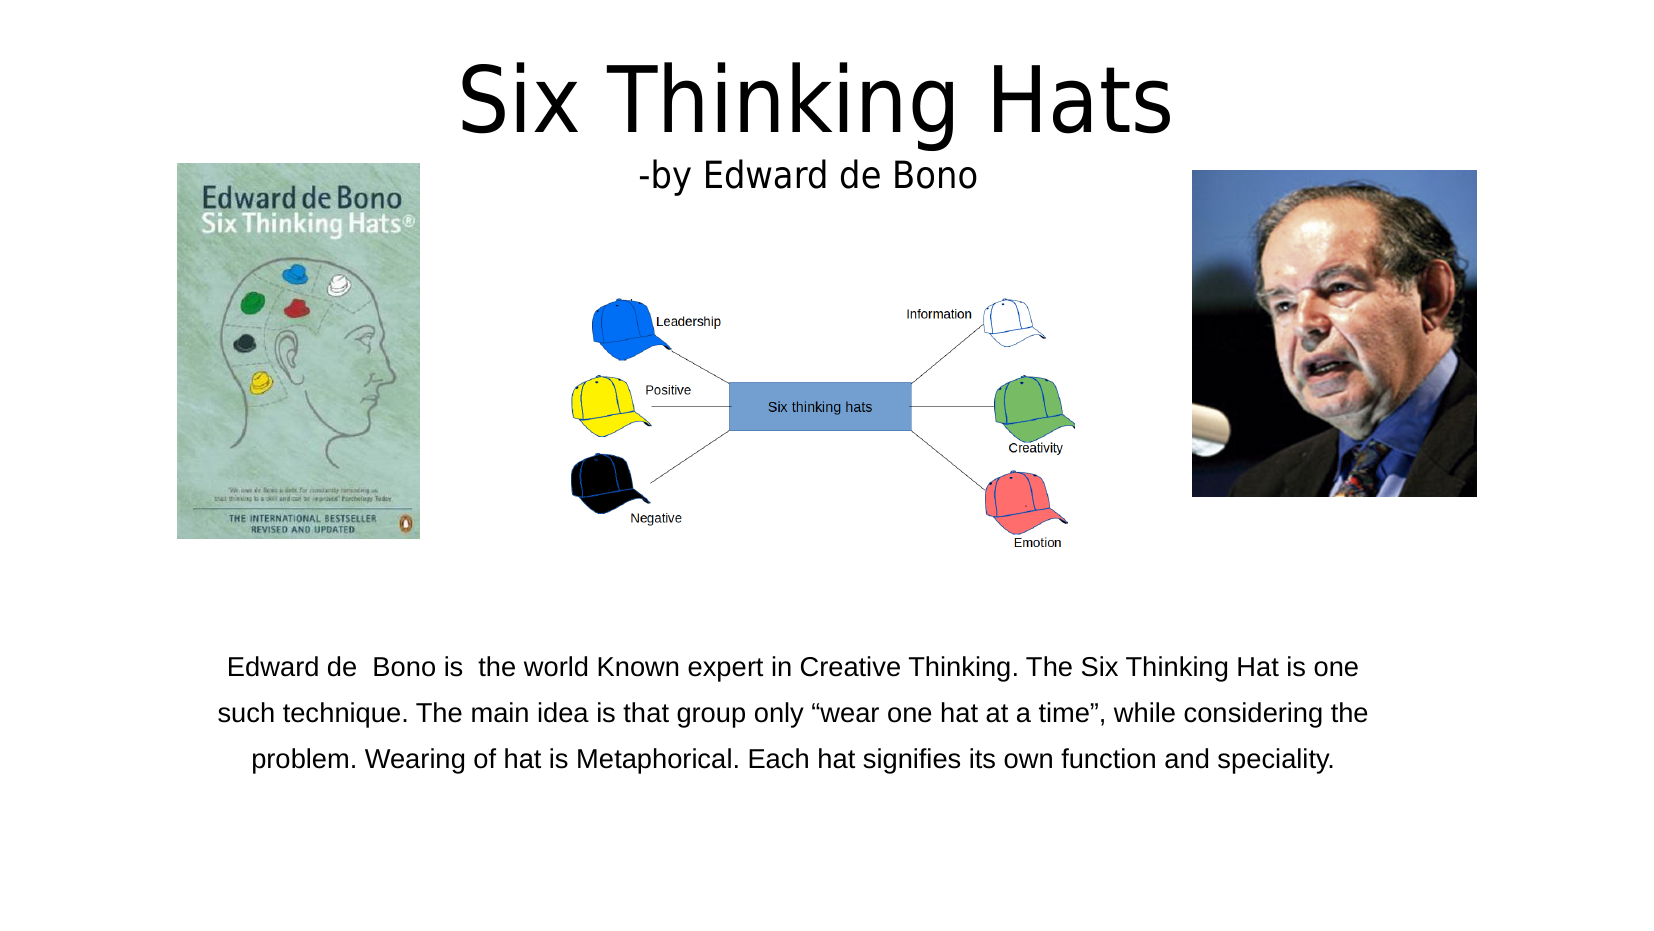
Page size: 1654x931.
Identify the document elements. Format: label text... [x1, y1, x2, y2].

picture [177, 163, 420, 539]
picture [1192, 170, 1477, 497]
title Six Thinking Hats -by Edward de Bono [59, 47, 1548, 290]
list Edward de Bono is the world Known expert in Creative Thinking. The Six Thinking Hat is one such technique. The main idea is that group only “wear one hat at a time”, while considering the problem. Wearing of hat is Metaphorical. Each hat signifies its own function and speciality. [41, 636, 1530, 931]
picture [566, 287, 1075, 554]
